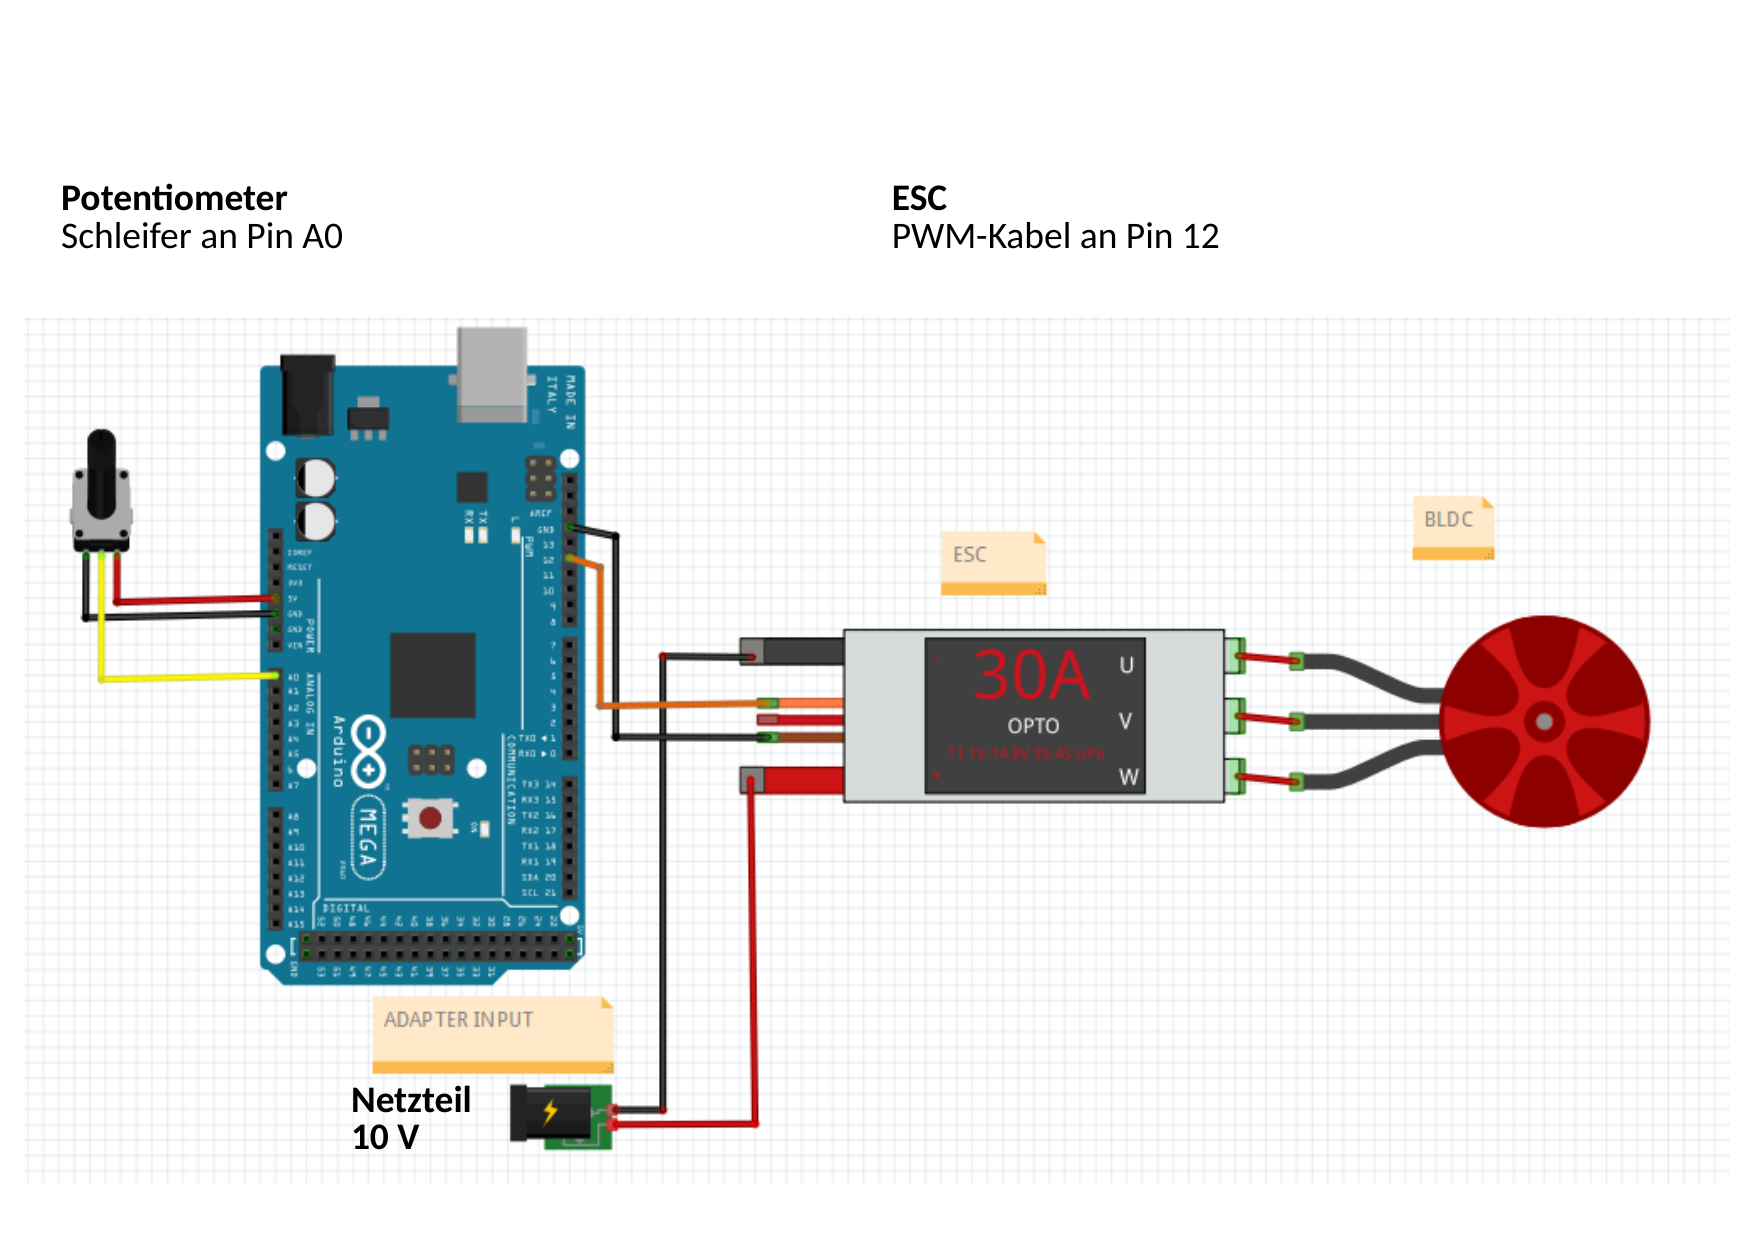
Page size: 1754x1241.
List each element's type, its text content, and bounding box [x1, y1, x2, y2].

picture [24, 317, 1730, 1185]
text_box ESC PWM-Kabel an Pin 12 [876, 175, 1240, 283]
text_box Netzteil 10 V [336, 1076, 489, 1185]
text_box Potentiometer Schleifer an Pin A0 [46, 175, 363, 282]
